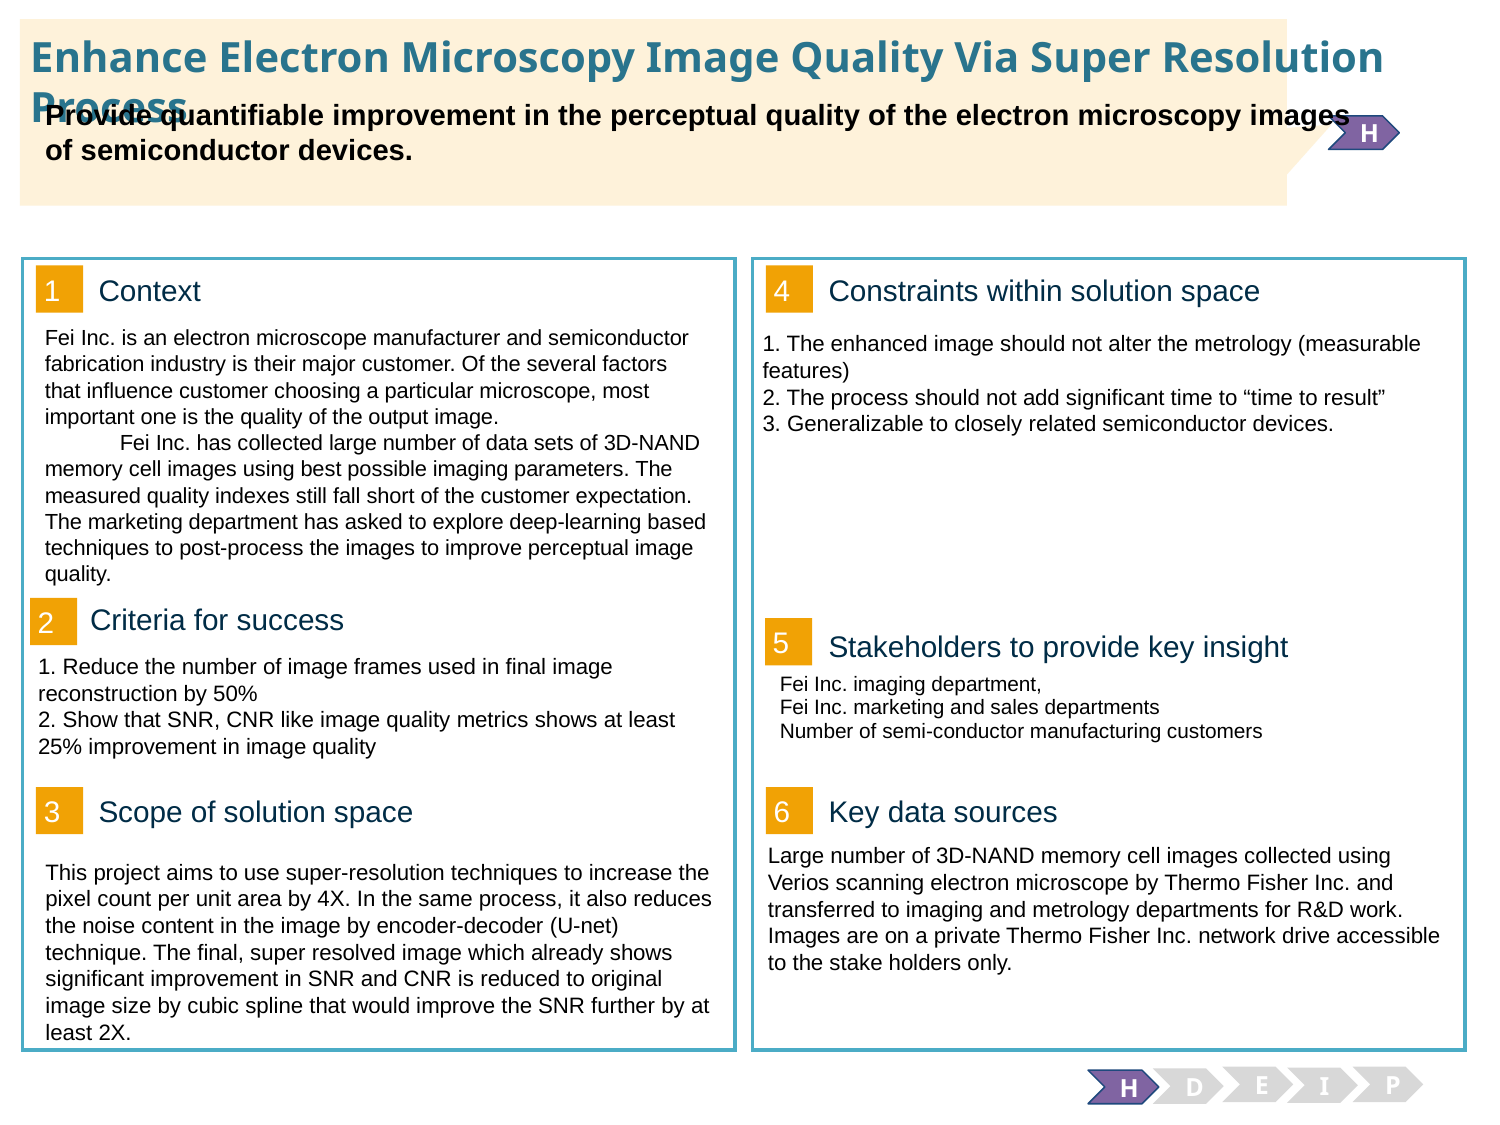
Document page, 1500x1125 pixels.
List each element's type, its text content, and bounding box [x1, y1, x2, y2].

text_box Key data sources [828, 792, 1419, 829]
text_box [515, 974, 521, 985]
text_box Constraints within solution space [828, 270, 1419, 308]
text_box Context [98, 270, 689, 308]
text_box [752, 258, 1465, 1051]
text_box Stakeholders to provide key insight [828, 600, 1419, 691]
text_box 3 [35, 812, 84, 835]
text_box Large number of 3D-NAND memory cell images collected using Verios scanning electron microscope by Thermo Fisher Inc. and transferred to imaging and metrology departments for R&D work. Images are on a private Thermo Fisher Inc. network drive accessible to the stake holders only. [753, 834, 1463, 1012]
text_box 2 [30, 597, 78, 644]
text_box [329, 974, 334, 982]
text_box [575, 975, 581, 985]
text_box Criteria for success [90, 600, 680, 637]
text_box 1. Reduce the number of image frames used in final image reconstruction by 50% 2. Show that SNR, CNR like image quality metrics shows at least 25% improvement in image quality [23, 644, 733, 812]
text_box 4 [765, 265, 813, 313]
text_box 1 [35, 265, 84, 313]
text_box [550, 975, 556, 985]
text_box [502, 975, 508, 985]
text_box [594, 975, 600, 985]
text_box I [1287, 1067, 1358, 1103]
text_box 5 [765, 618, 813, 665]
text_box [196, 975, 202, 985]
text_box H [1088, 1070, 1159, 1104]
text_box [426, 974, 431, 982]
text_box D [1152, 1068, 1224, 1104]
text_box E [1222, 1066, 1294, 1103]
text_box Fei Inc. imaging department, Fei Inc. marketing and sales departments Number of semi-conductor manufacturing customers [765, 665, 1281, 751]
text_box 1. The enhanced image should not alter the metrology (measurable features) 2. The process should not add significant time to “time to result” 3. Generalizable to closely related semiconductor devices. [747, 322, 1457, 500]
text_box Scope of solution space [98, 812, 689, 829]
text_box 6 [765, 787, 813, 834]
text_box Provide quantifiable improvement in the perceptual quality of the electron microscopy images of semiconductor devices. [30, 88, 1439, 170]
text_box Fei Inc. is an electron microscope manufacturer and semiconductor fabrication industry is their major customer. Of the several factors that influence customer choosing a particular microscope, most important one is the quality of the output image. Fei Inc. has collected large number of data sets of 3D-NAND memory cell images using best possible imaging parameters. The measured quality indexes still fall short of the customer expectation. The marketing department has asked to explore deep-learning based techniques to post-process the images to improve perceptual image quality. [29, 316, 725, 572]
text_box [207, 974, 214, 984]
text_box This project aims to use super-resolution techniques to increase the pixel count per unit area by 4X. In the same process, it also reduces the noise content in the image by encoder-decoder (U-net) technique. The final, super resolved image which already shows significant improvement in SNR and CNR is reduced to original image size by cubic spline that would improve the SNR further by at least 2X. [30, 850, 740, 974]
text_box [19, 19, 1291, 206]
text_box [22, 258, 736, 1051]
text_box P [1352, 1066, 1424, 1103]
text_box Enhance Electron Microscopy Image Quality Via Super Resolution Process [30, 31, 1473, 82]
text_box [388, 975, 394, 985]
